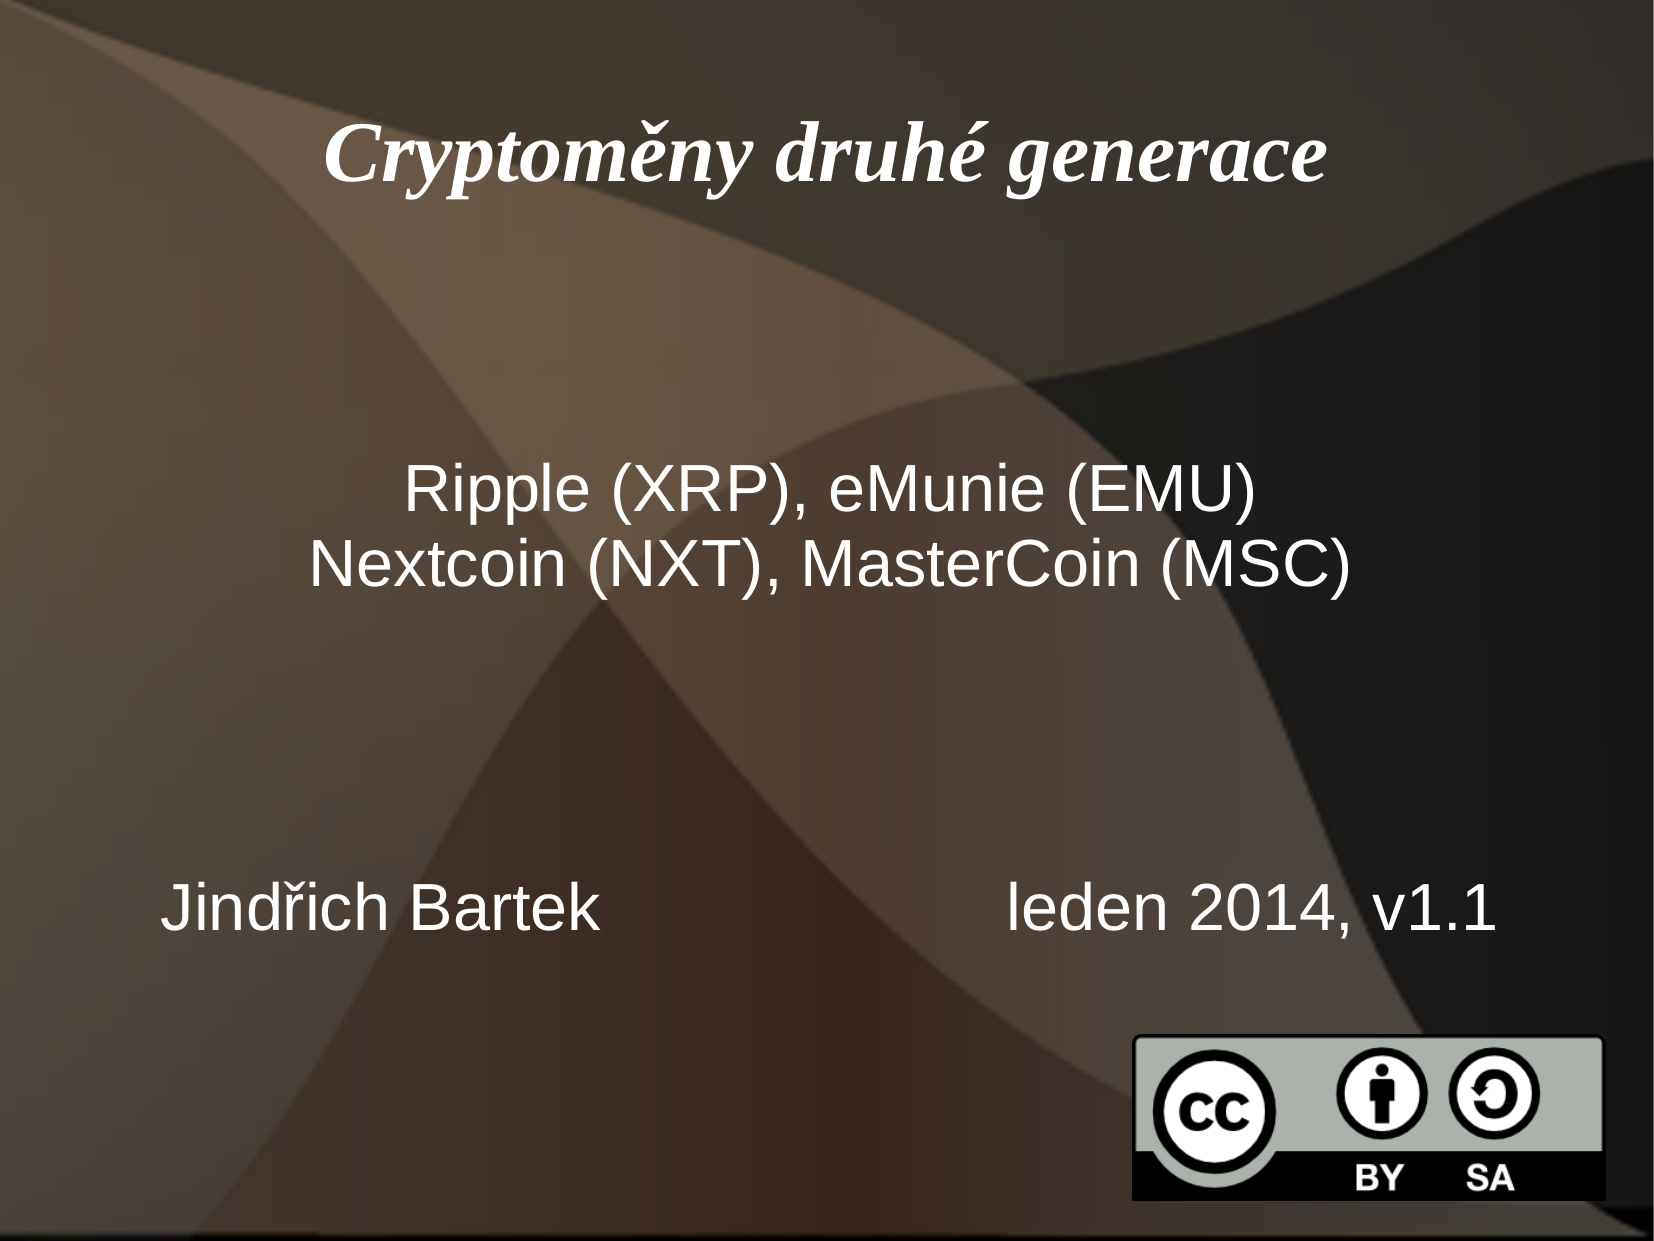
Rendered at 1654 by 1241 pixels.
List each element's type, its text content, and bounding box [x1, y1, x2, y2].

title Cryptoměny druhé generace [82, 49, 1571, 257]
picture [0, 0, 1654, 1241]
text_box Jindřich Bartek leden 2014, v1.1 [86, 870, 1576, 1020]
subtitle Ripple (XRP), eMunie (EMU) Nextcoin (NXT), MasterCoin (MSC) [86, 450, 1576, 676]
